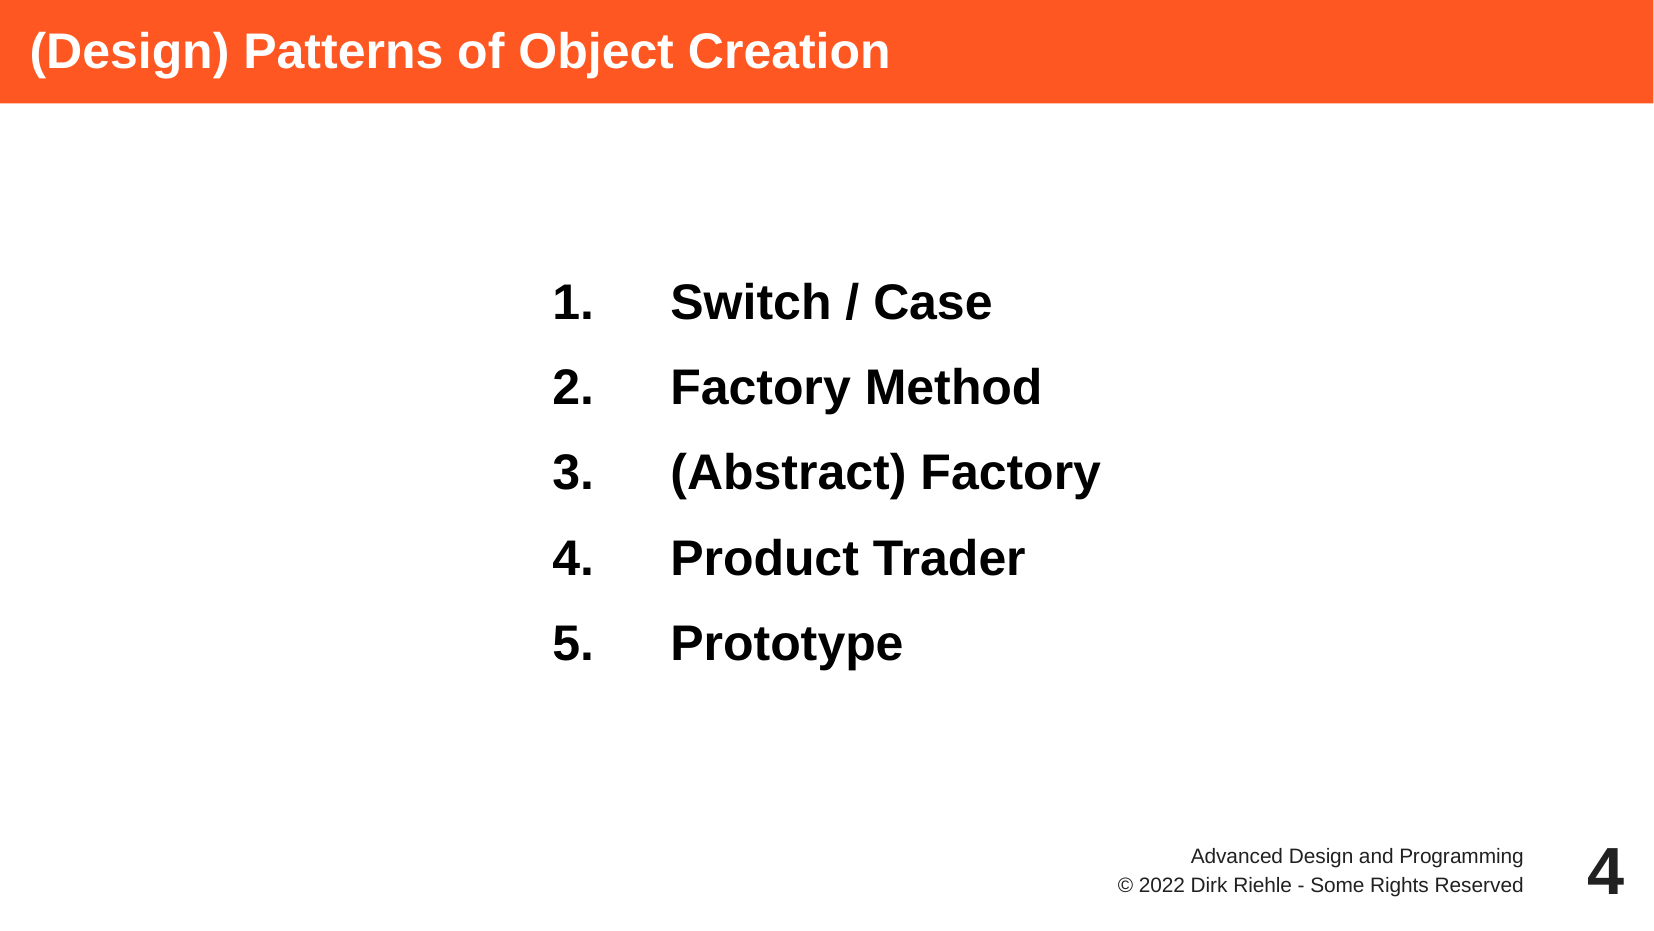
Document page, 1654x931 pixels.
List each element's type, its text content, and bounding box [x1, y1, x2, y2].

subtitle Switch / Case Factory Method (Abstract) Factory Product Trader Prototype [29, 132, 1625, 813]
title (Design) Patterns of Object Creation [0, 0, 1654, 104]
